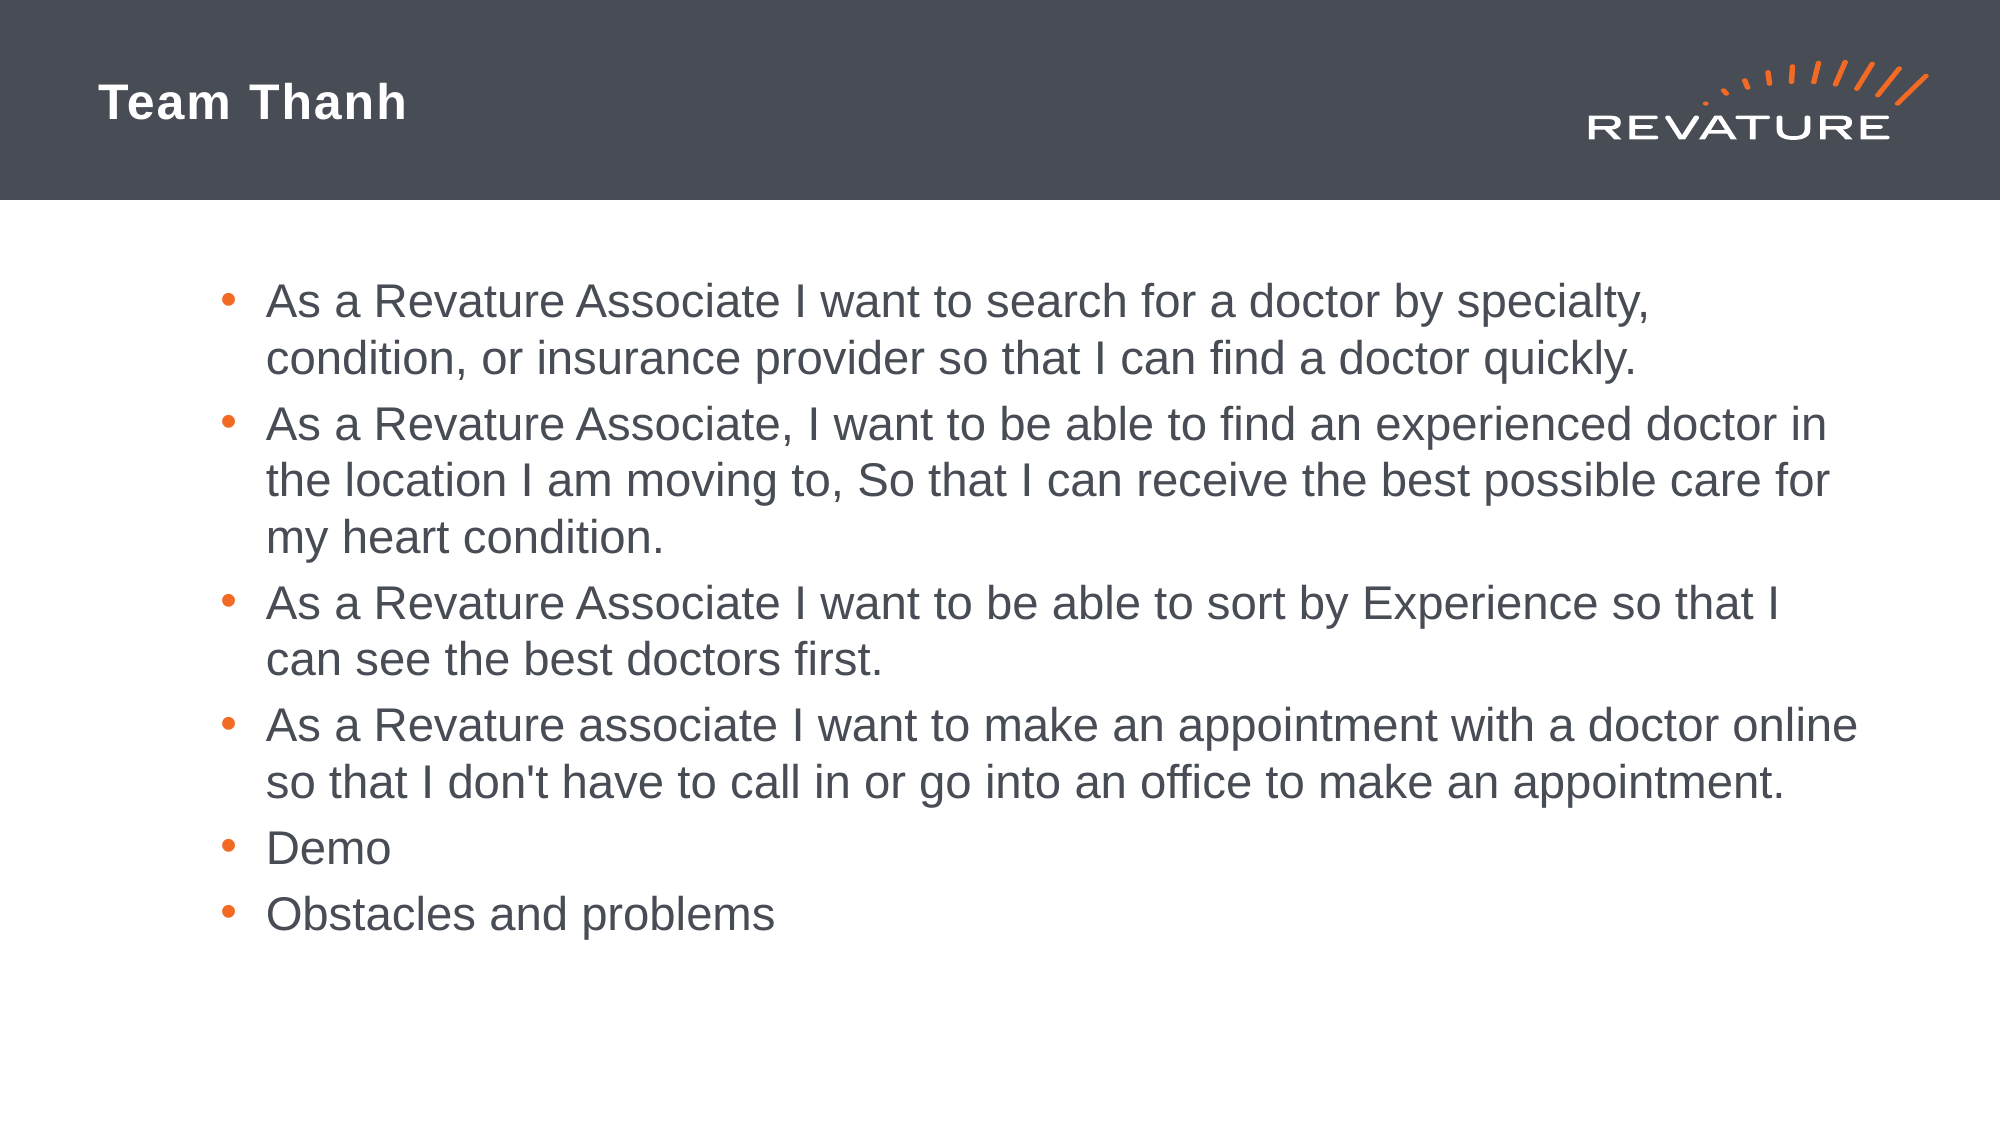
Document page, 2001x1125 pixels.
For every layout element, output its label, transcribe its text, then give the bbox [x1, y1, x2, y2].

title Team Thanh [83, 0, 1445, 200]
list As a Revature Associate I want to search for a doctor by specialty, condition, or insurance provider so that I can find a doctor quickly. As a Revature Associate, I want to be able to find an experienced doctor in the location I am moving to, So that I can receive the best possible care for my heart condition. As a Revature Associate I want to be able to sort by Experience so that I can see the best doctors first. As a Revature associate I want to make an appointment with a doctor online so that I don't have to call in or go into an office to make an appointment. Demo Obstacles and problems [205, 263, 1875, 965]
